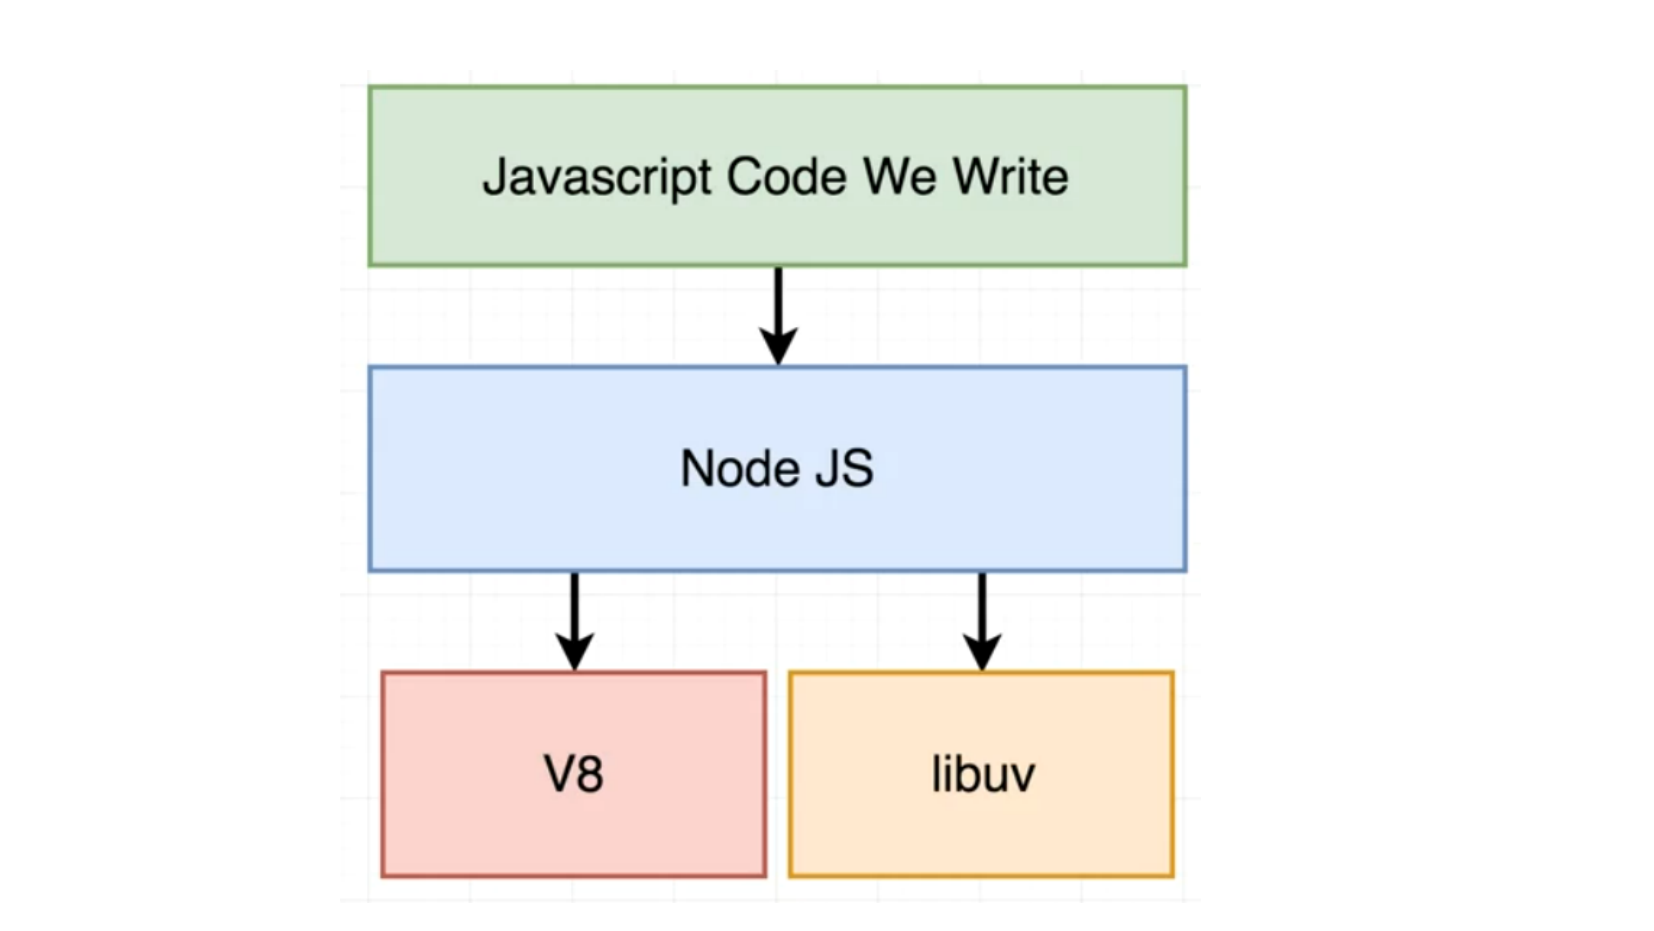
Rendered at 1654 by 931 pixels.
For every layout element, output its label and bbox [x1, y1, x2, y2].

picture [340, 70, 1201, 903]
